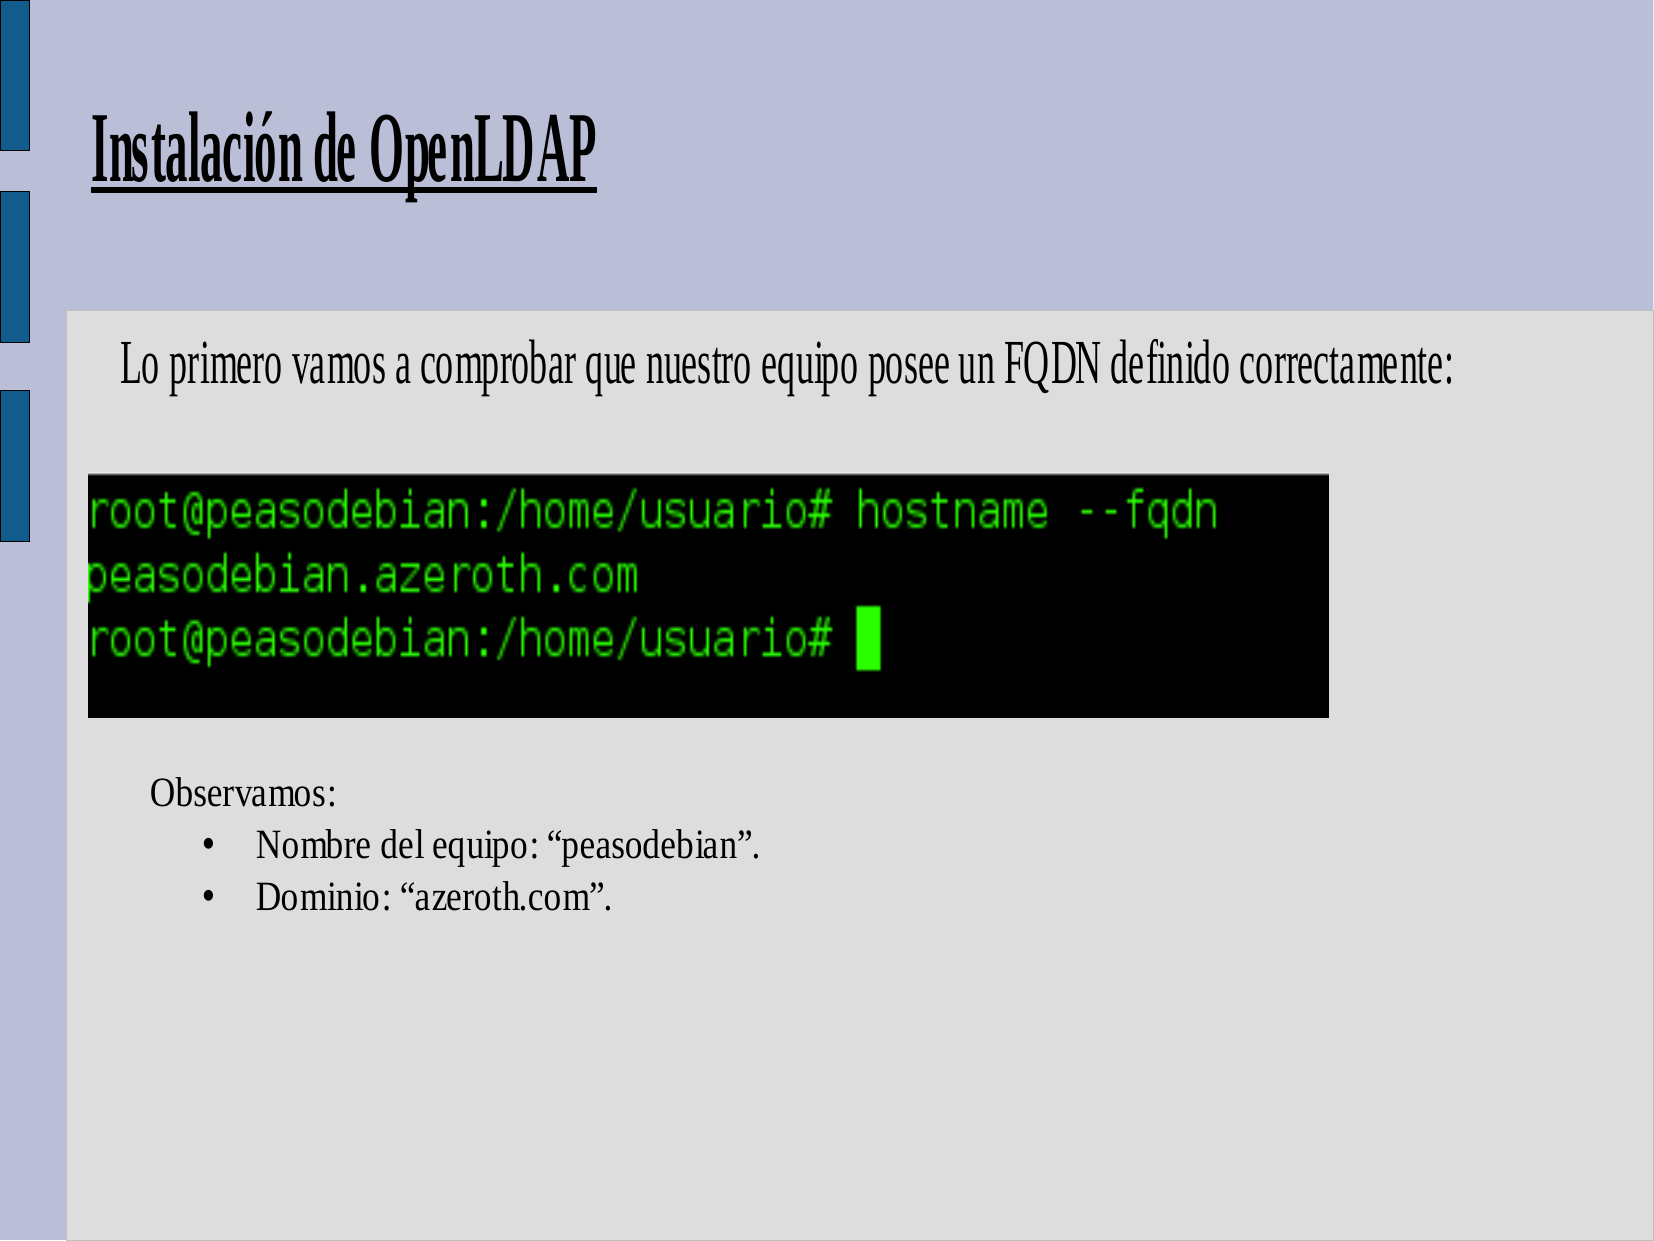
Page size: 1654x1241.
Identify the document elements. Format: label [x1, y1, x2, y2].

chart [88, 88, 1654, 1063]
picture [88, 472, 1329, 718]
